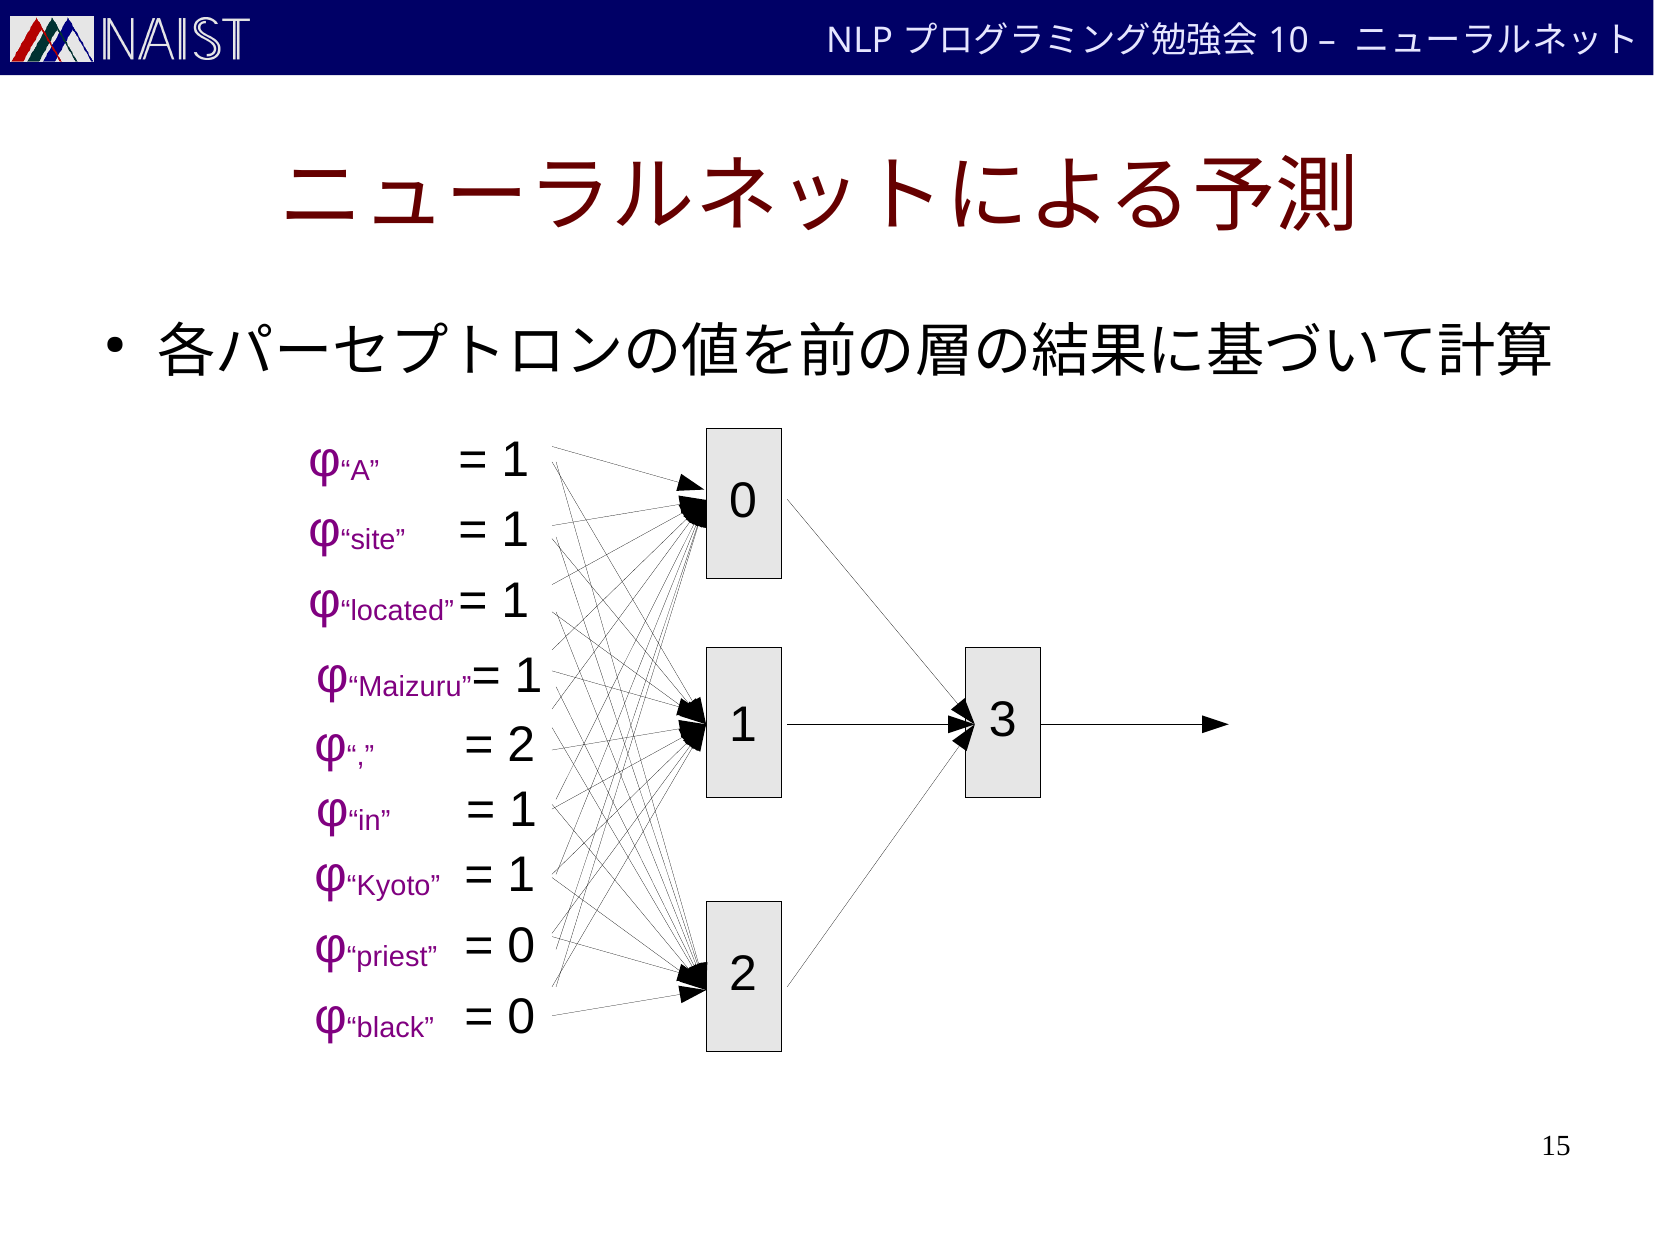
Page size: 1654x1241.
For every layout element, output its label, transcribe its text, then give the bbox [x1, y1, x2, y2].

text_box 0 [714, 464, 772, 536]
text_box 2 [714, 937, 772, 1008]
text_box [706, 428, 782, 579]
text_box φ“,” = 2 [299, 708, 551, 797]
text_box 3 [974, 683, 1032, 755]
picture [10, 16, 94, 62]
text_box φ“A” = 1 [293, 424, 545, 493]
text_box [706, 901, 782, 1052]
text_box φ“in” = 1 [301, 774, 552, 862]
text_box φ“site” = 1 [293, 493, 545, 564]
text_box φ“Kyoto” = 1 [299, 839, 551, 910]
text_box φ“black” = 0 [299, 980, 551, 1069]
text_box 1 [714, 689, 772, 760]
text_box [965, 647, 1041, 798]
text_box φ“Maizuru”= 1 [301, 639, 558, 727]
picture [102, 17, 251, 60]
text_box φ“located” = 1 [293, 564, 545, 652]
list 各パーセプトロンの値を前の層の結果に基づいて計算 [86, 303, 1576, 417]
text_box [706, 647, 782, 798]
title ニューラルネットによる予測 [75, 92, 1564, 285]
text_box φ“priest” = 0 [299, 910, 551, 980]
